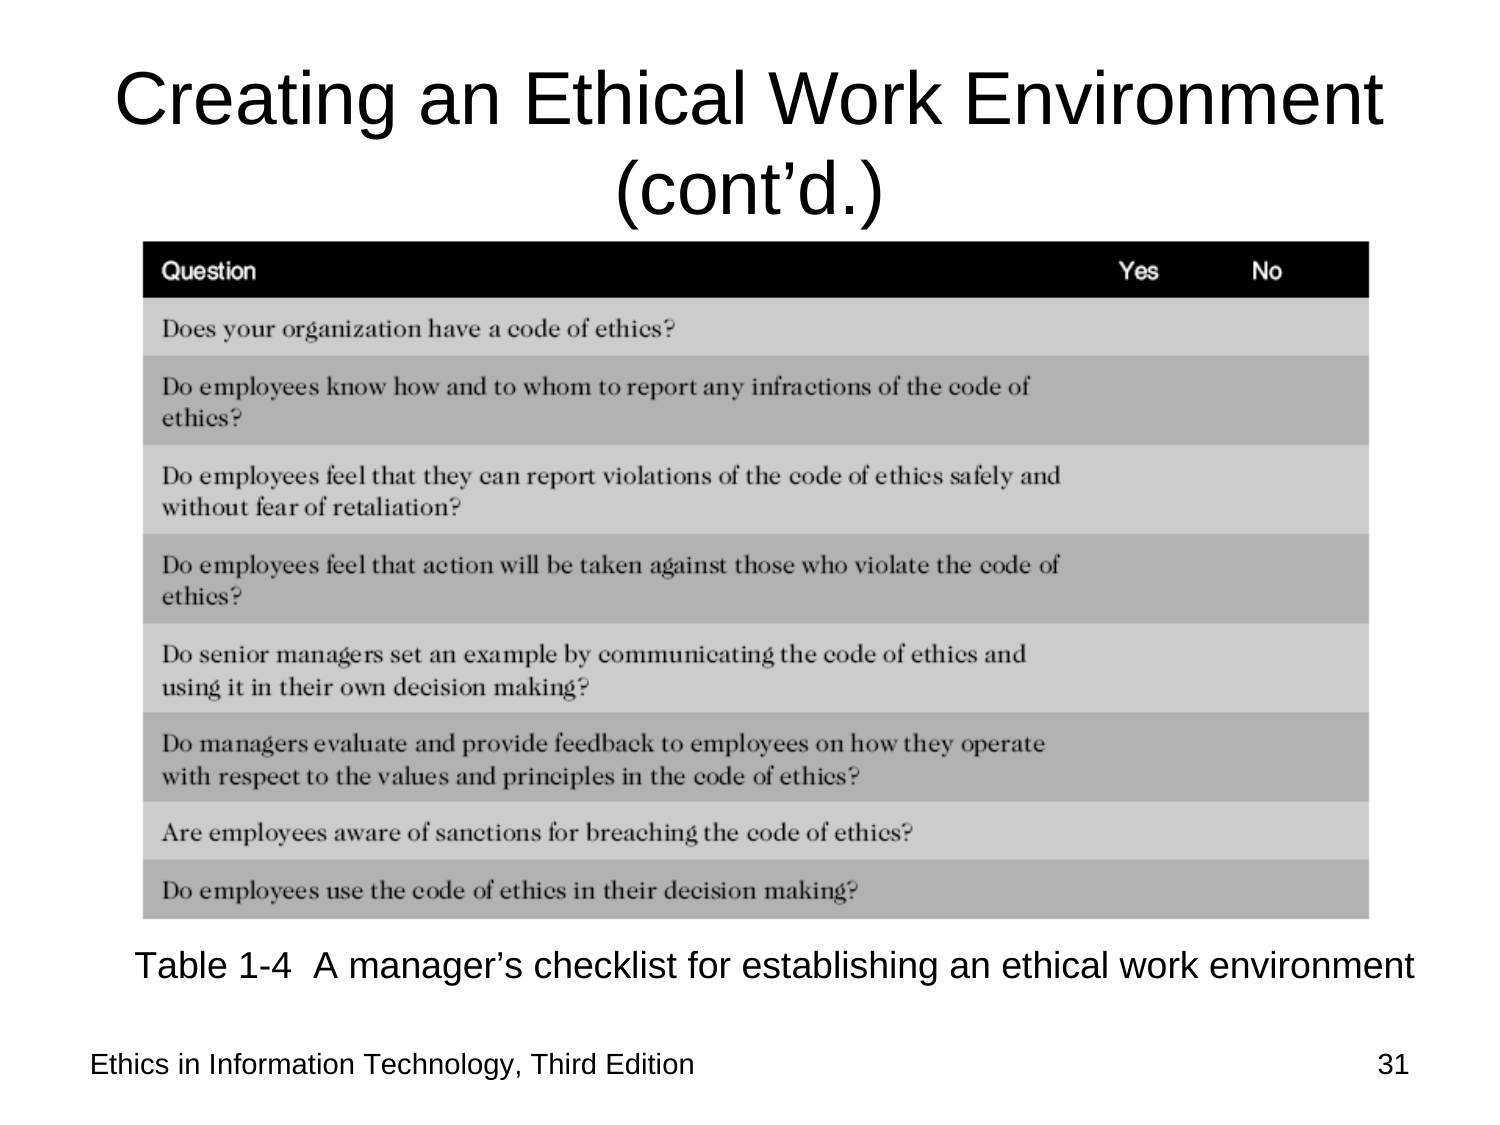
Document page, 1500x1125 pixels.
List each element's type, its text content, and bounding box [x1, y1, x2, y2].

title Creating an Ethical Work Environment (cont’d.) [75, 41, 1426, 239]
text_box Ethics in Information Technology, Third Edition [74, 1037, 1074, 1103]
text_box Table 1-4 A manager’s checklist for establishing an ethical work environment [49, 937, 1500, 995]
picture [137, 237, 1374, 924]
text_box <number> [1074, 1037, 1425, 1103]
